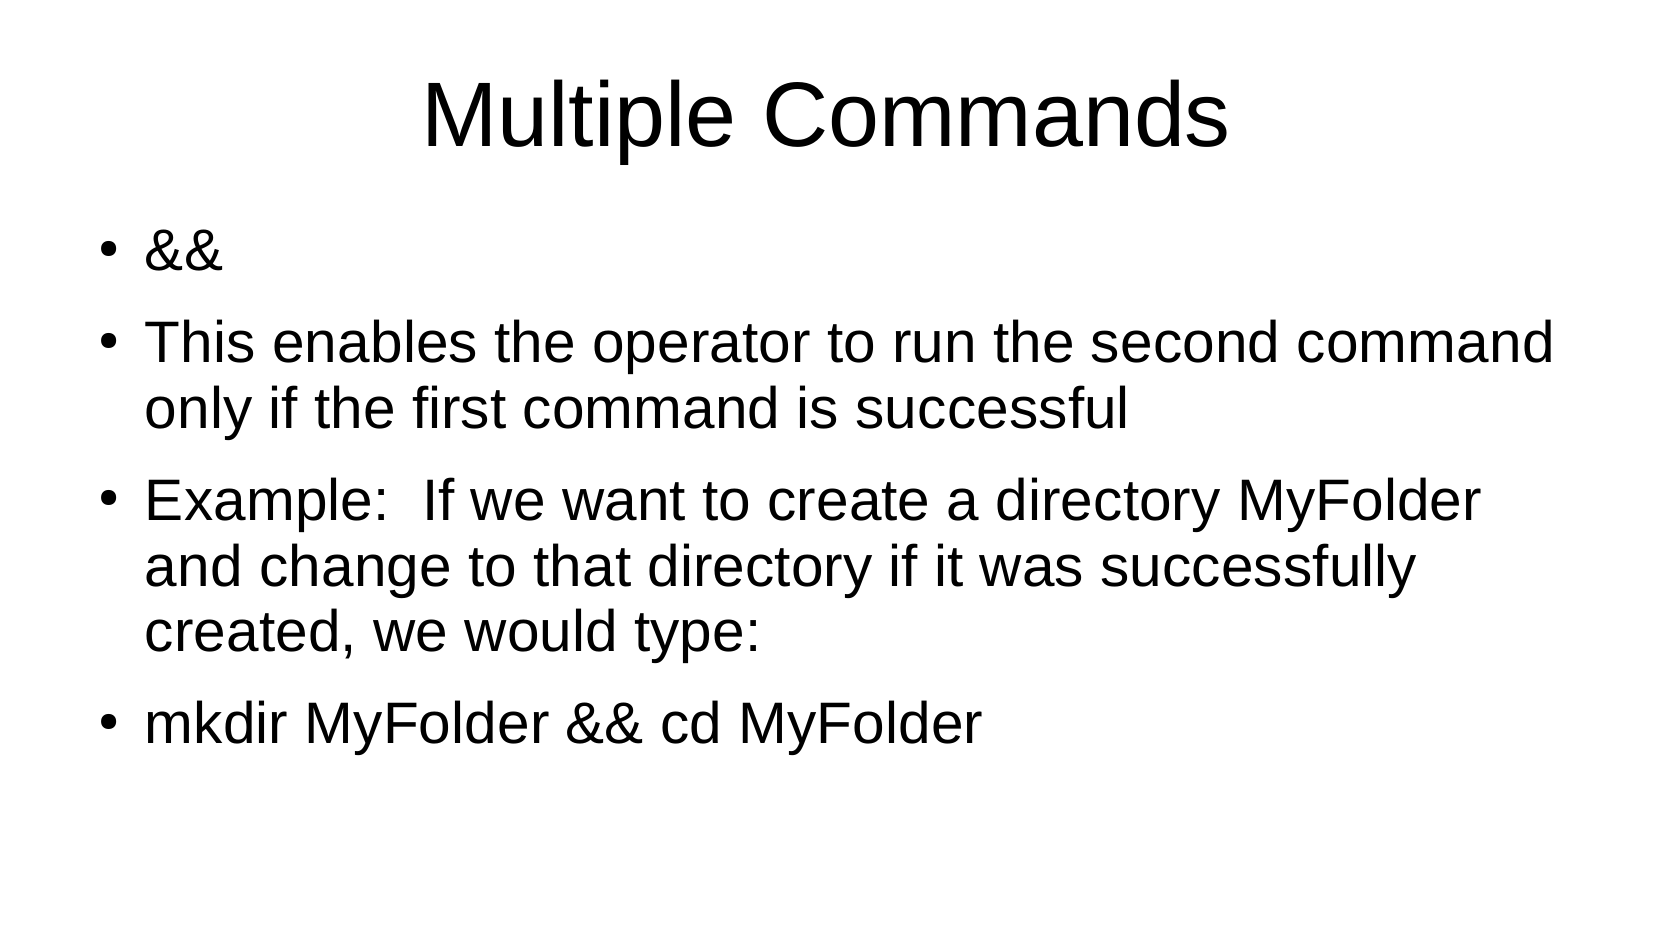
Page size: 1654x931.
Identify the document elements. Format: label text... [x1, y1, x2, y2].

title Multiple Commands [82, 37, 1571, 193]
list && This enables the operator to run the second command only if the first command is successful Example: If we want to create a directory MyFolder and change to that directory if it was successfully created, we would type: mkdir MyFolder && cd MyFolder [82, 217, 1571, 758]
